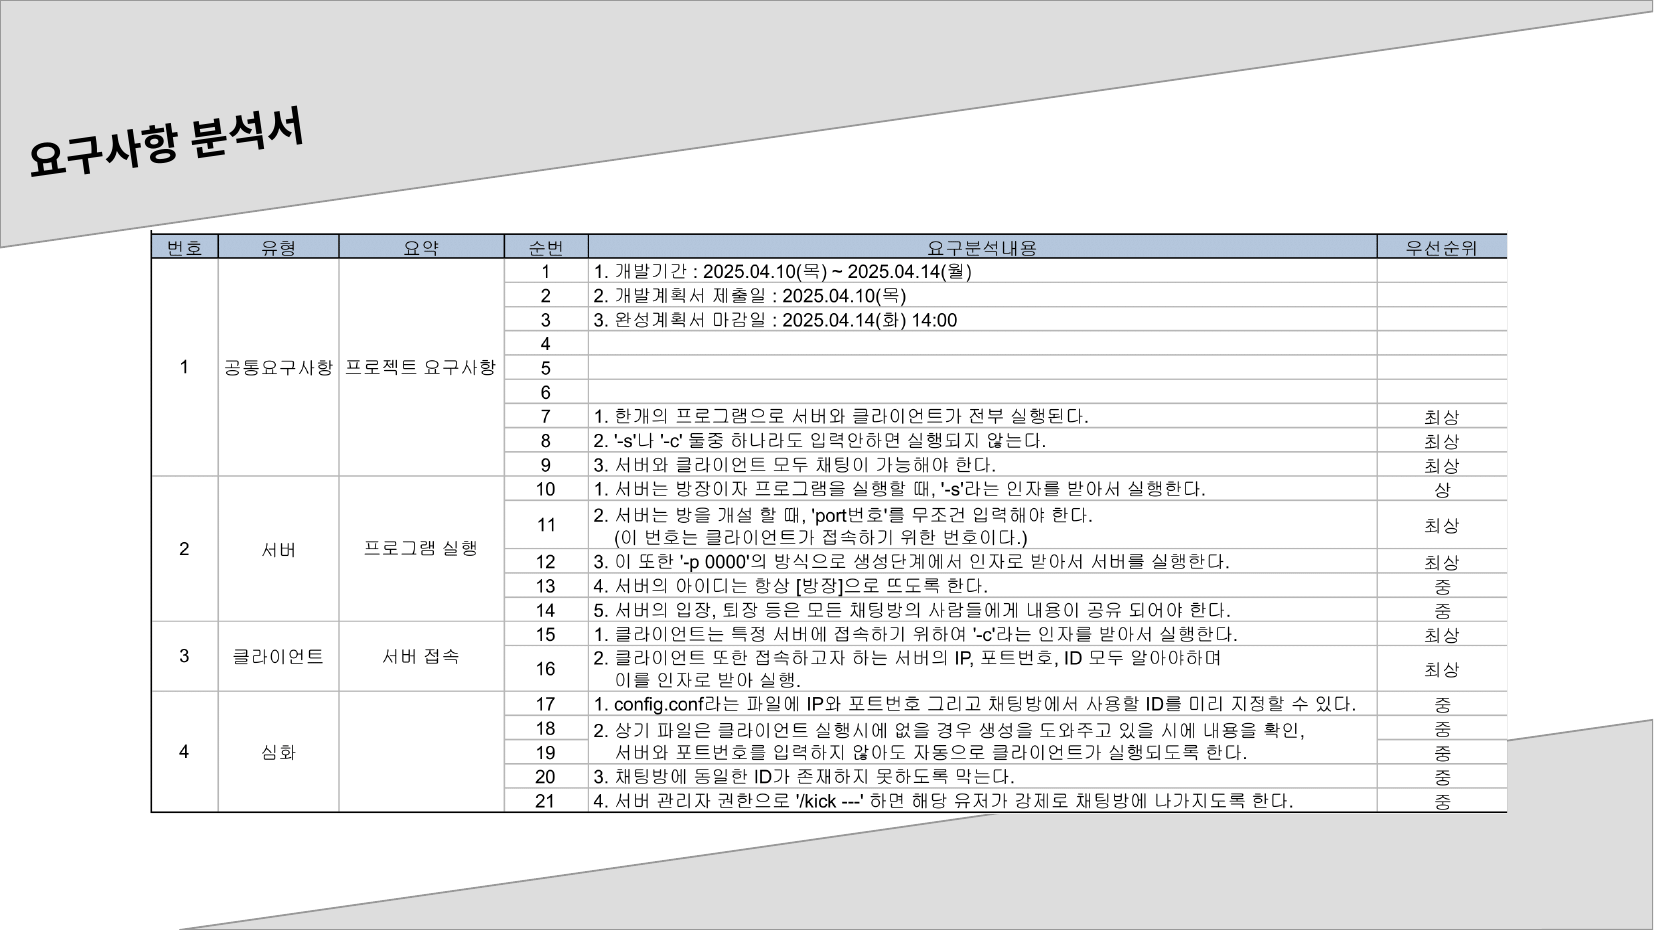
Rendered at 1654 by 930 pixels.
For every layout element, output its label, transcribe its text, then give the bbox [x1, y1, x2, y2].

picture [144, 230, 1508, 814]
title 요구사항 분석서 [16, 0, 1501, 239]
